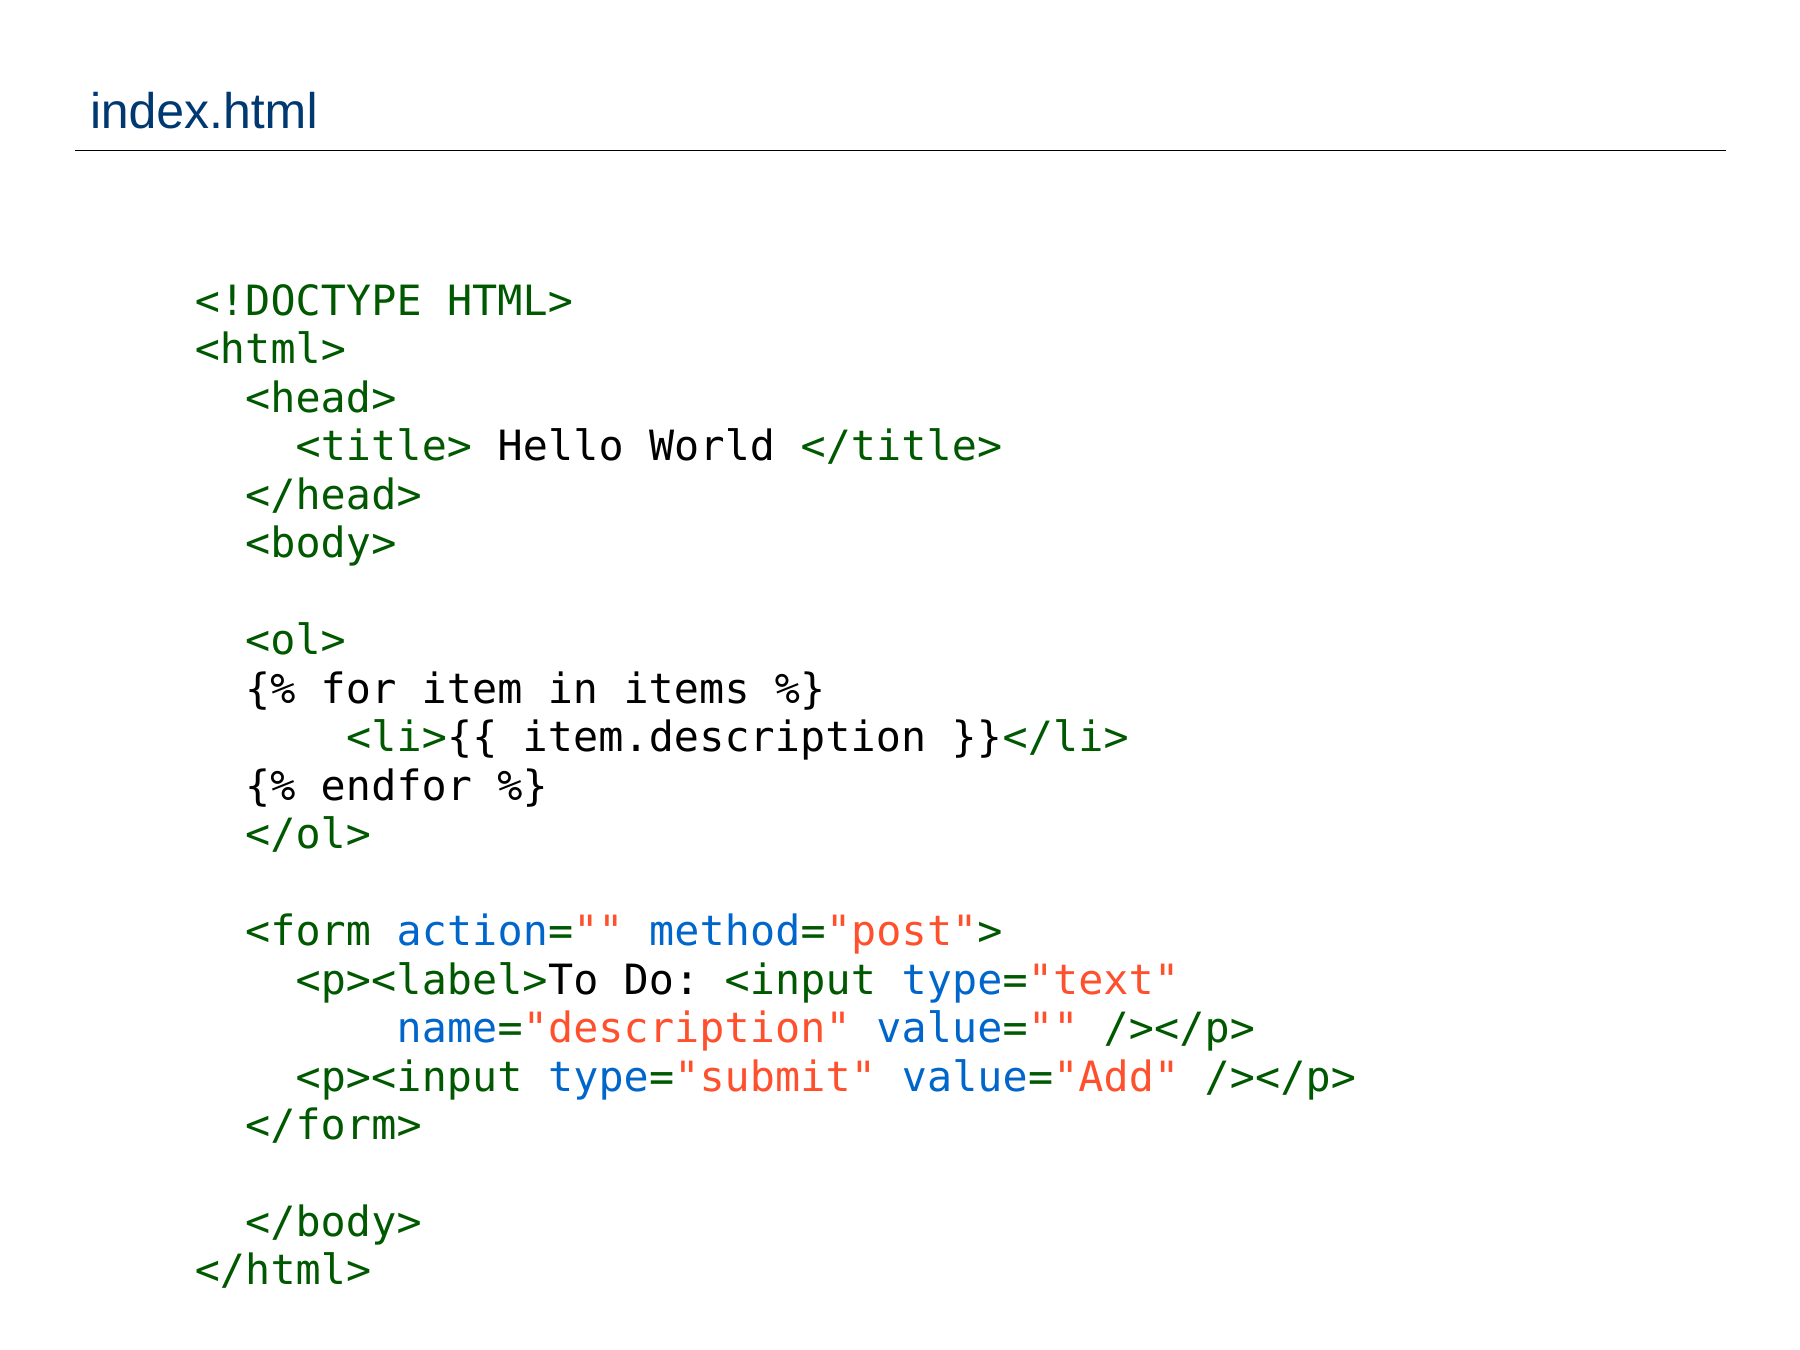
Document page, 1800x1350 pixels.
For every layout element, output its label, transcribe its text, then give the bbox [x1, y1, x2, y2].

title index.html [90, 38, 1711, 147]
text_box <!DOCTYPE HTML> <html> <head> <title> Hello World </title> </head> <body> <ol> {% for item in items %} <li>{{ item.description }}</li> {% endfor %} </ol> <form action="" method="post"> <p><label>To Do: <input type="text" name="description" value="" /></p> <p><input type="submit" value="Add" /></p> </form> </body> </html> [179, 269, 1800, 1350]
